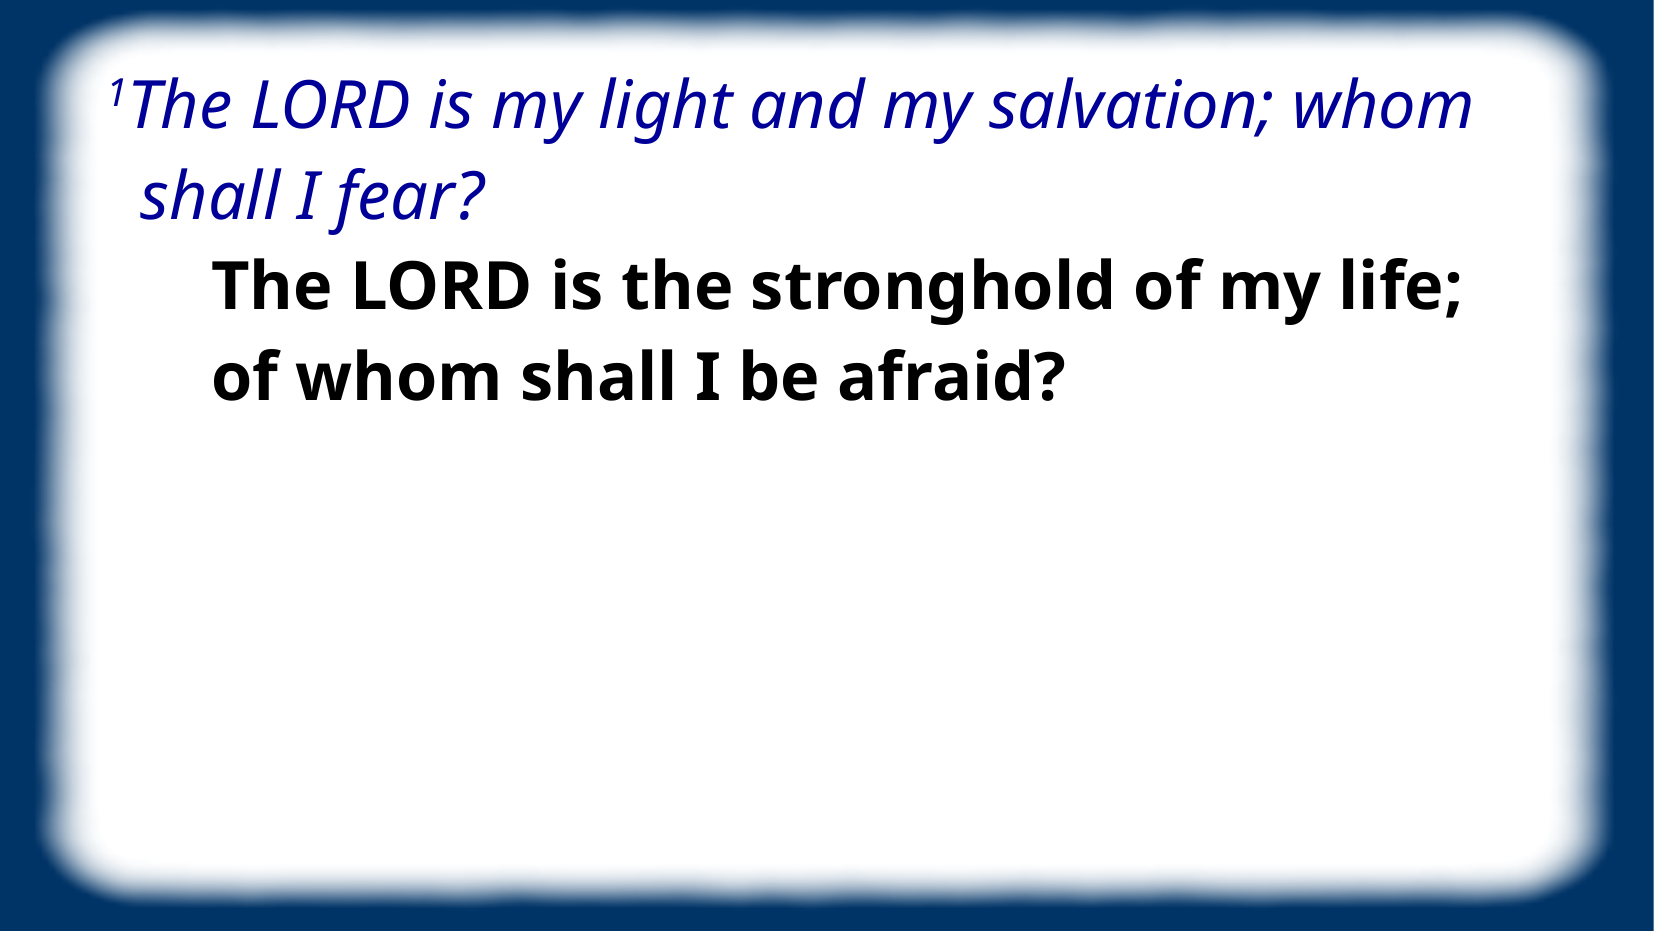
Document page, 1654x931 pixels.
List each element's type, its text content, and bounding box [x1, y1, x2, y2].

picture [0, 0, 1654, 931]
text_box 1The LORD is my light and my salvation; whom shall I fear? The LORD is the stronghold of my life; of whom shall I be afraid? [91, 49, 1548, 437]
